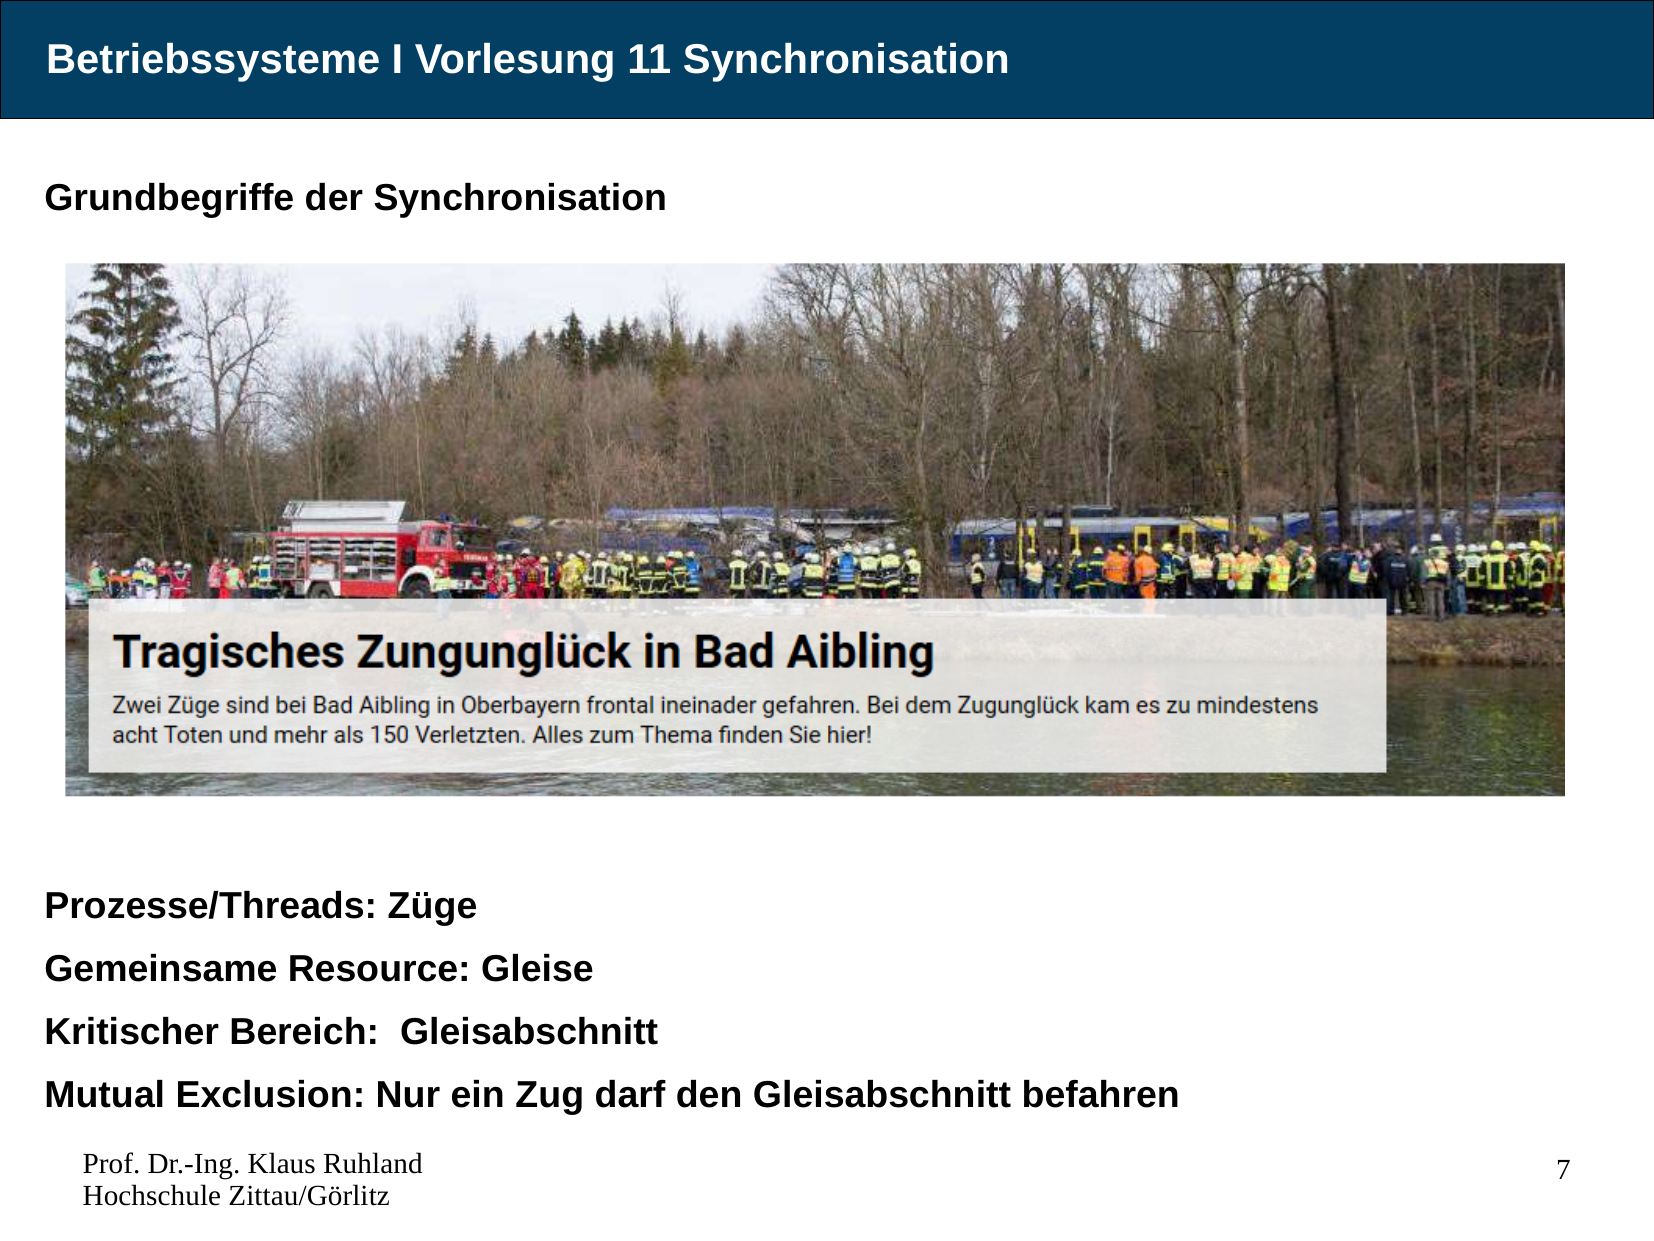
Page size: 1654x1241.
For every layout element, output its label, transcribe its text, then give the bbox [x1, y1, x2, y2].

text_box Grundbegriffe der Synchronisation [29, 147, 1565, 856]
picture [64, 262, 1565, 798]
text_box Prozesse/Threads: Züge Gemeinsame Resource: Gleise Kritischer Bereich: Gleisabschnitt Mutual Exclusion: Nur ein Zug darf den Gleisabschnitt befahren [29, 856, 1650, 1241]
